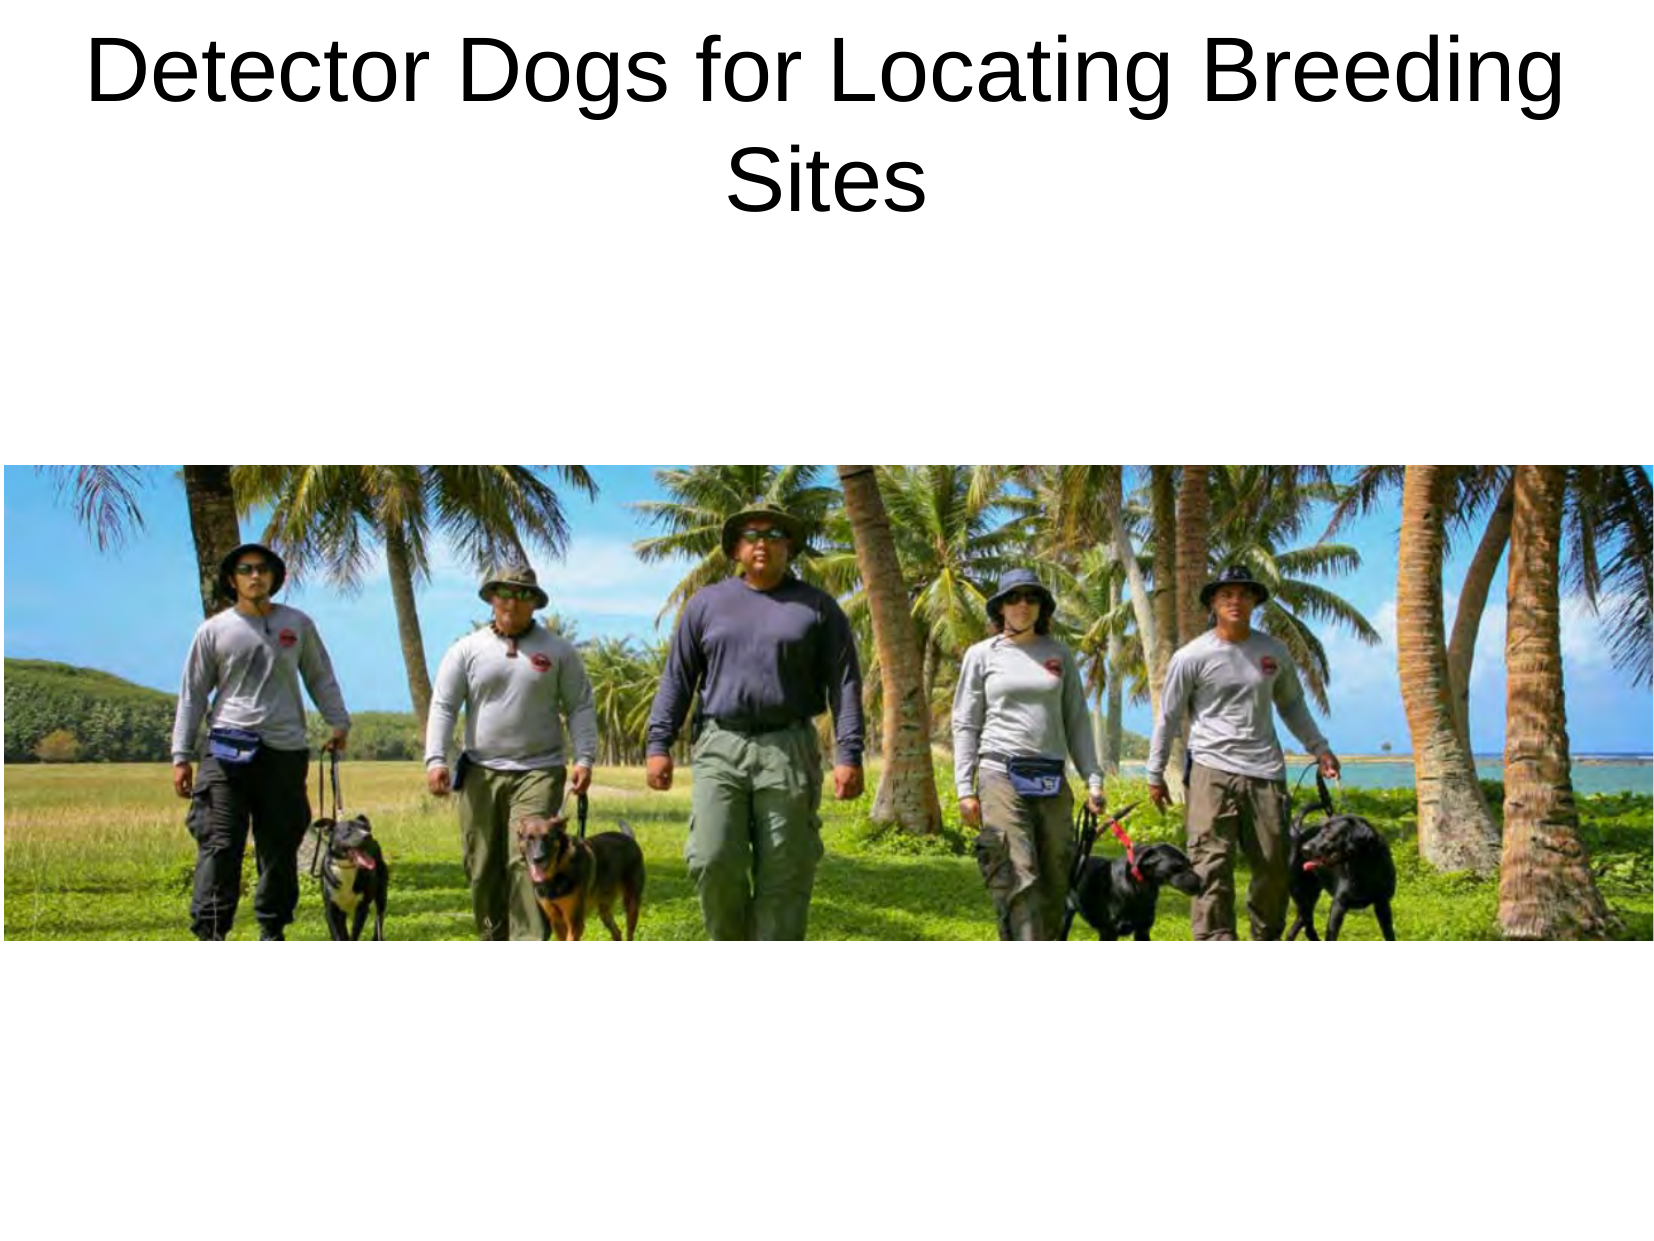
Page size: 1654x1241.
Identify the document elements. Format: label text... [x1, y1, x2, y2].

picture [4, 465, 1654, 941]
text_box Detector Dogs for Locating Breeding Sites [0, 2, 1653, 246]
